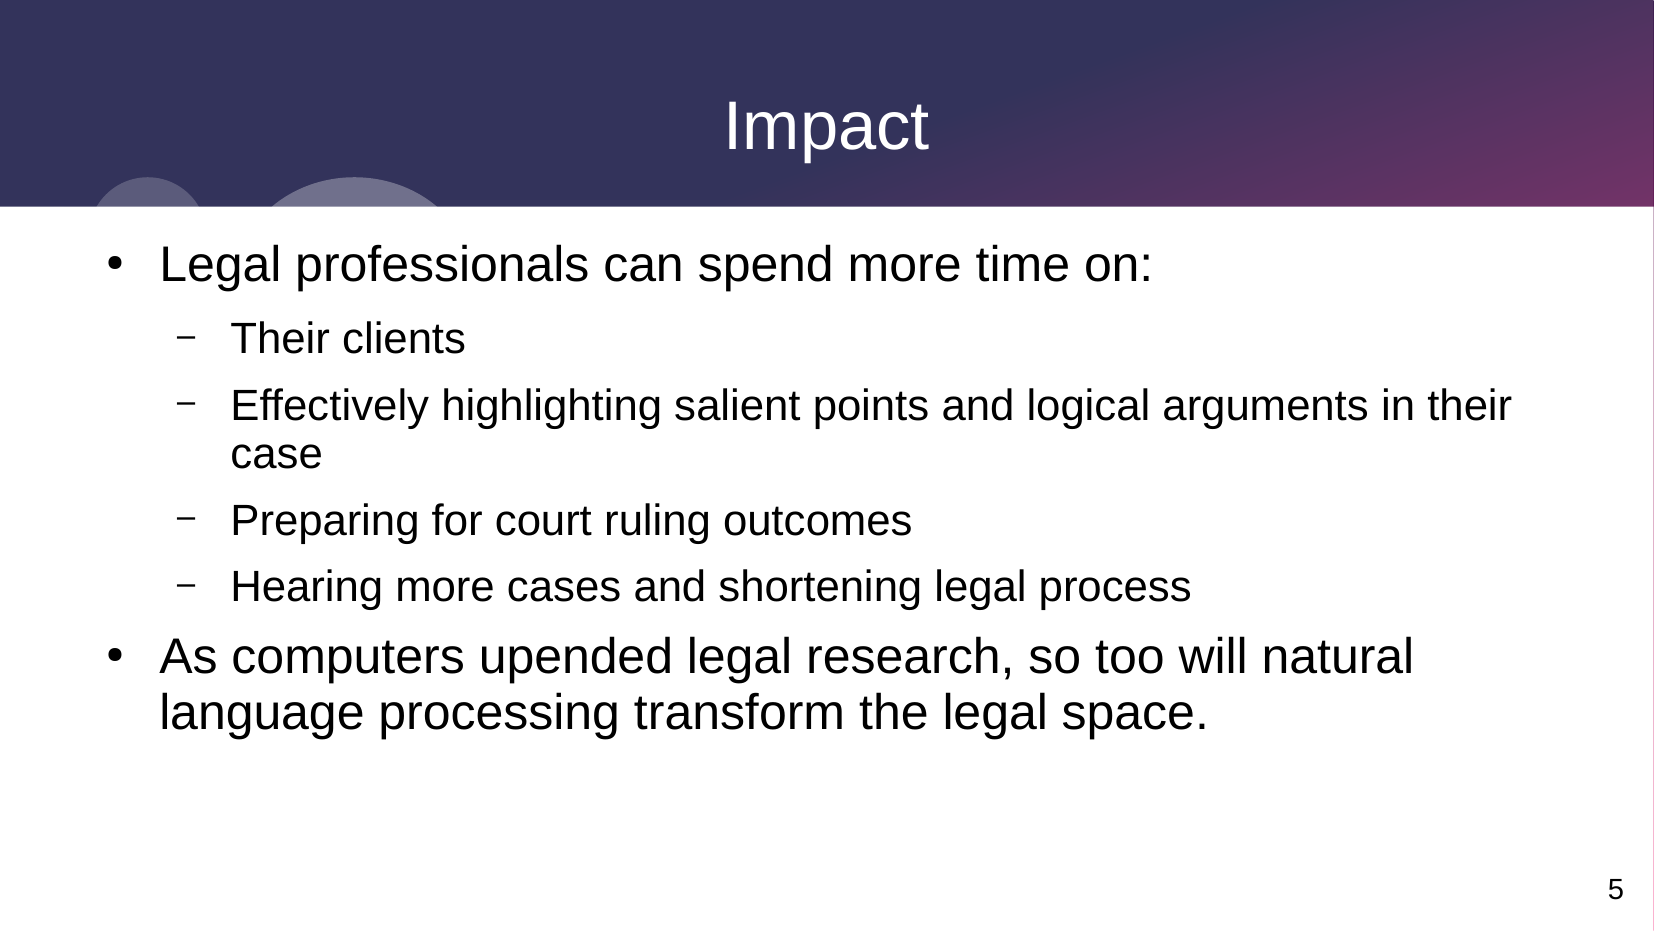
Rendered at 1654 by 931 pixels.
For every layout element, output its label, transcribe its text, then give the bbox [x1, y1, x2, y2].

title Impact [88, 44, 1565, 207]
list Legal professionals can spend more time on: Their clients Effectively highlighting salient points and logical arguments in their case Preparing for court ruling outcomes Hearing more cases and shortening legal process As computers upended legal research, so too will natural language processing transform the legal space. [88, 236, 1565, 827]
